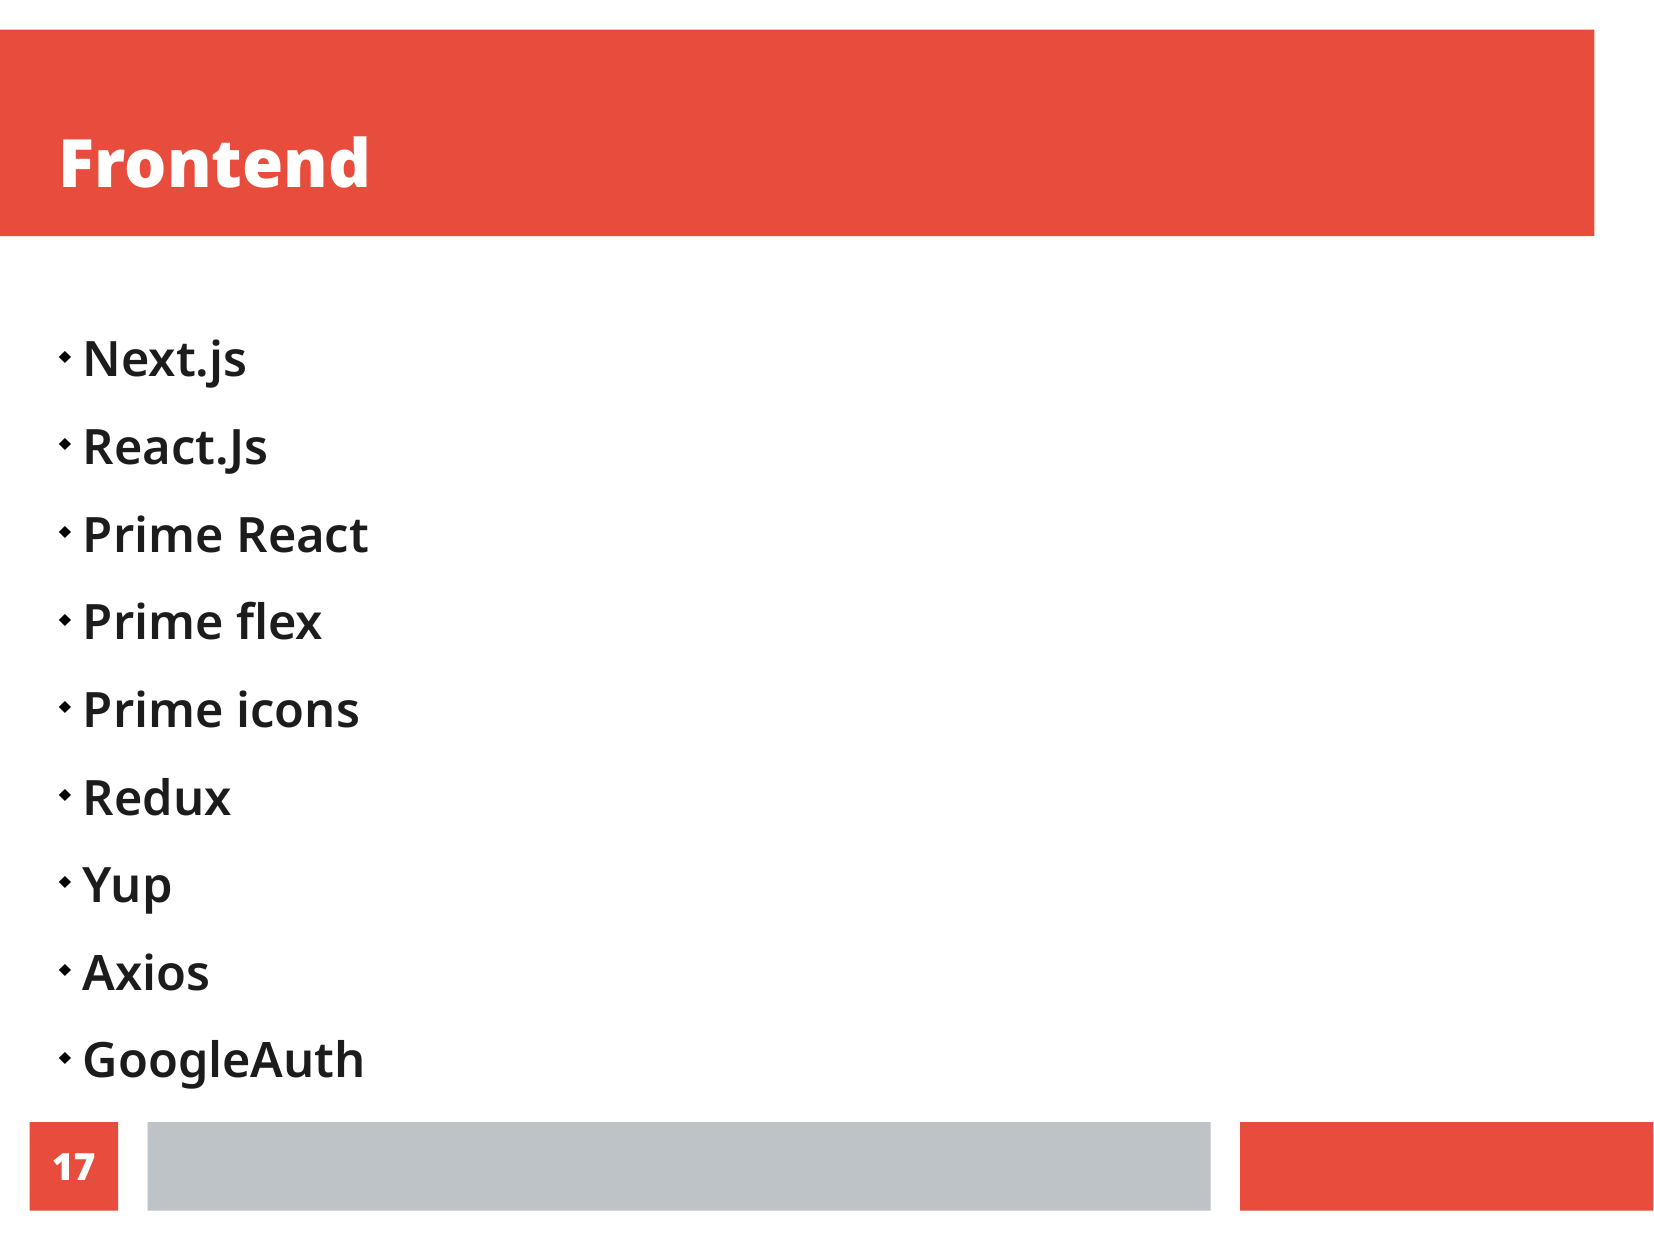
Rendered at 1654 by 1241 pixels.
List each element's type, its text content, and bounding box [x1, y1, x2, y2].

list Next.js React.Js Prime React Prime flex Prime icons Redux Yup Axios GoogleAuth [59, 324, 1565, 1093]
title Frontend [59, 59, 1595, 207]
